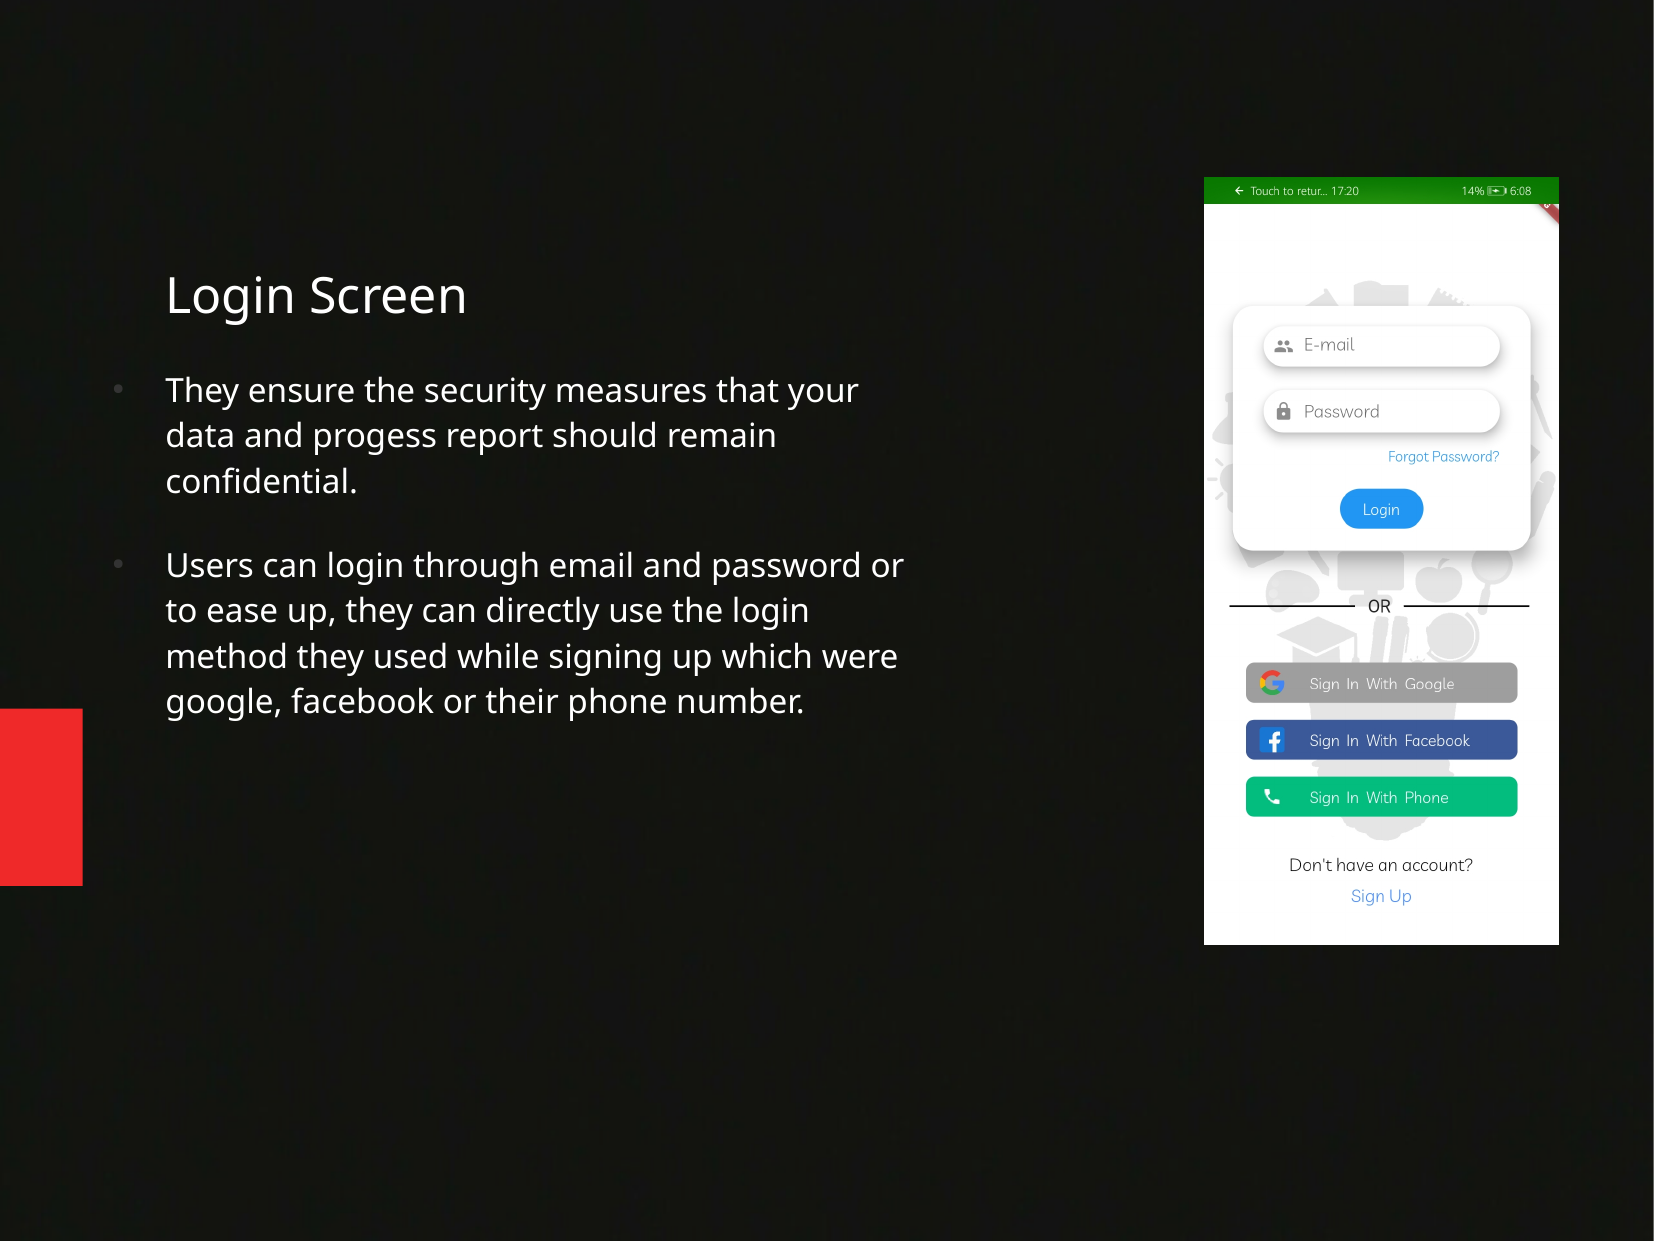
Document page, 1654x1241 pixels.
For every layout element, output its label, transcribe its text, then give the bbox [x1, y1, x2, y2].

picture [0, 0, 1654, 1241]
list Login Screen They ensure the security measures that your data and progess report should remain confidential. Users can login through email and password or to ease up, they can directly use the login method they used while signing up which were google, facebook or their phone number. [94, 259, 934, 980]
